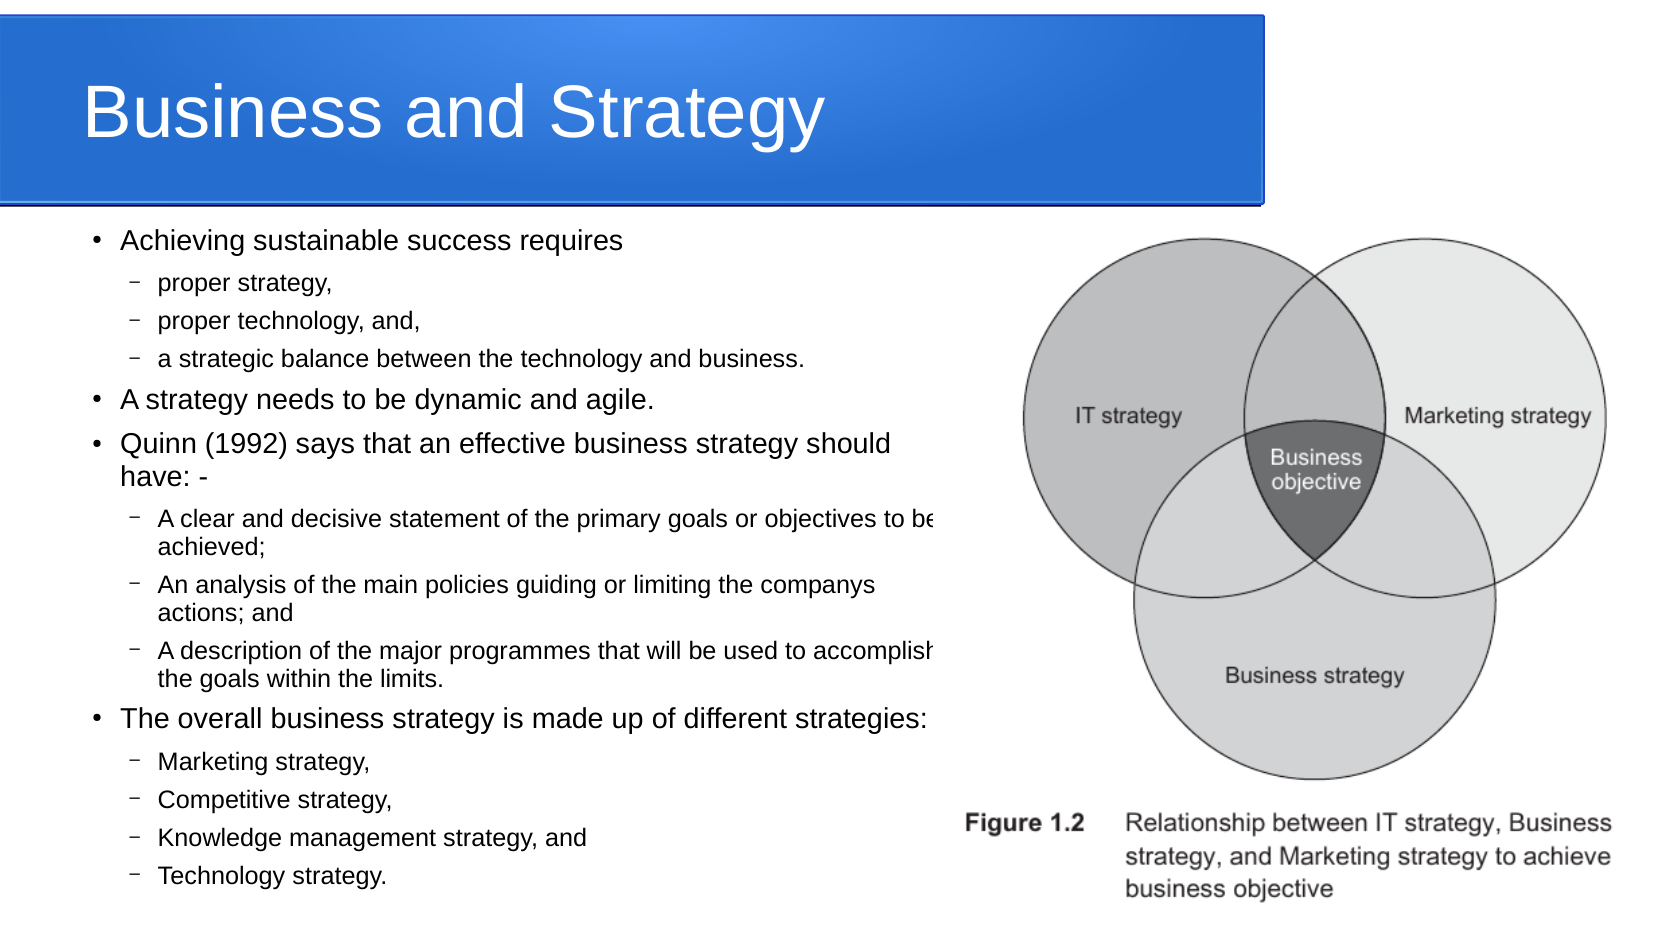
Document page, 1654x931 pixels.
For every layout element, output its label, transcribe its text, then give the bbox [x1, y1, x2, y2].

picture [933, 220, 1642, 916]
list Achieving sustainable success requires proper strategy, proper technology, and, a strategic balance between the technology and business. A strategy needs to be dynamic and agile. Quinn (1992) says that an effective business strategy should have: - A clear and decisive statement of the primary goals or objectives to be achieved; An analysis of the main policies guiding or limiting the companys actions; and A description of the major programmes that will be used to accomplish the goals within the limits. The overall business strategy is made up of different strategies: Marketing strategy, Competitive strategy, Knowledge management strategy, and Technology strategy. [82, 224, 933, 901]
title Business and Strategy [82, 35, 1235, 189]
